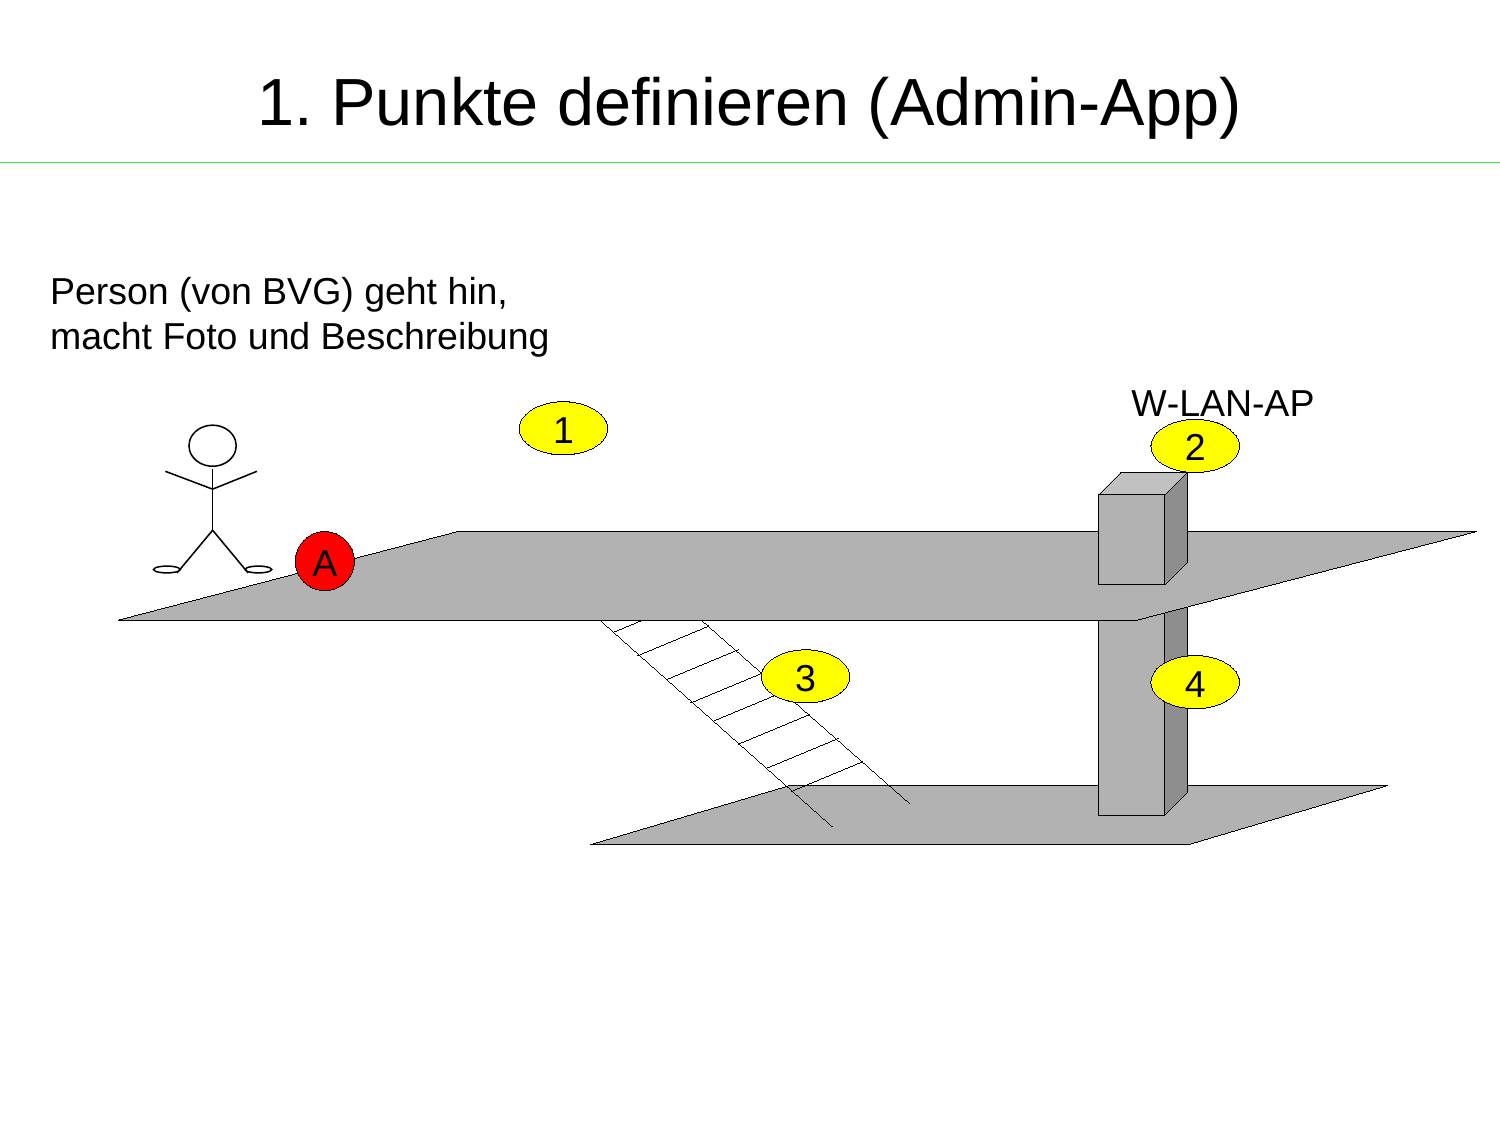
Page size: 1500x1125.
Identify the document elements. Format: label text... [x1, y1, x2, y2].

text_box 3 [761, 649, 850, 703]
text_box A [295, 531, 355, 591]
text_box 4 [1150, 655, 1240, 709]
text_box [118, 472, 1477, 845]
text_box W-LAN-AP [1116, 371, 1330, 431]
title 1. Punkte definieren (Admin-App) [75, 49, 1426, 155]
text_box Person (von BVG) geht hin, macht Foto und Beschreibung [35, 259, 565, 365]
text_box 1 [519, 401, 608, 455]
text_box 2 [1150, 431, 1240, 473]
